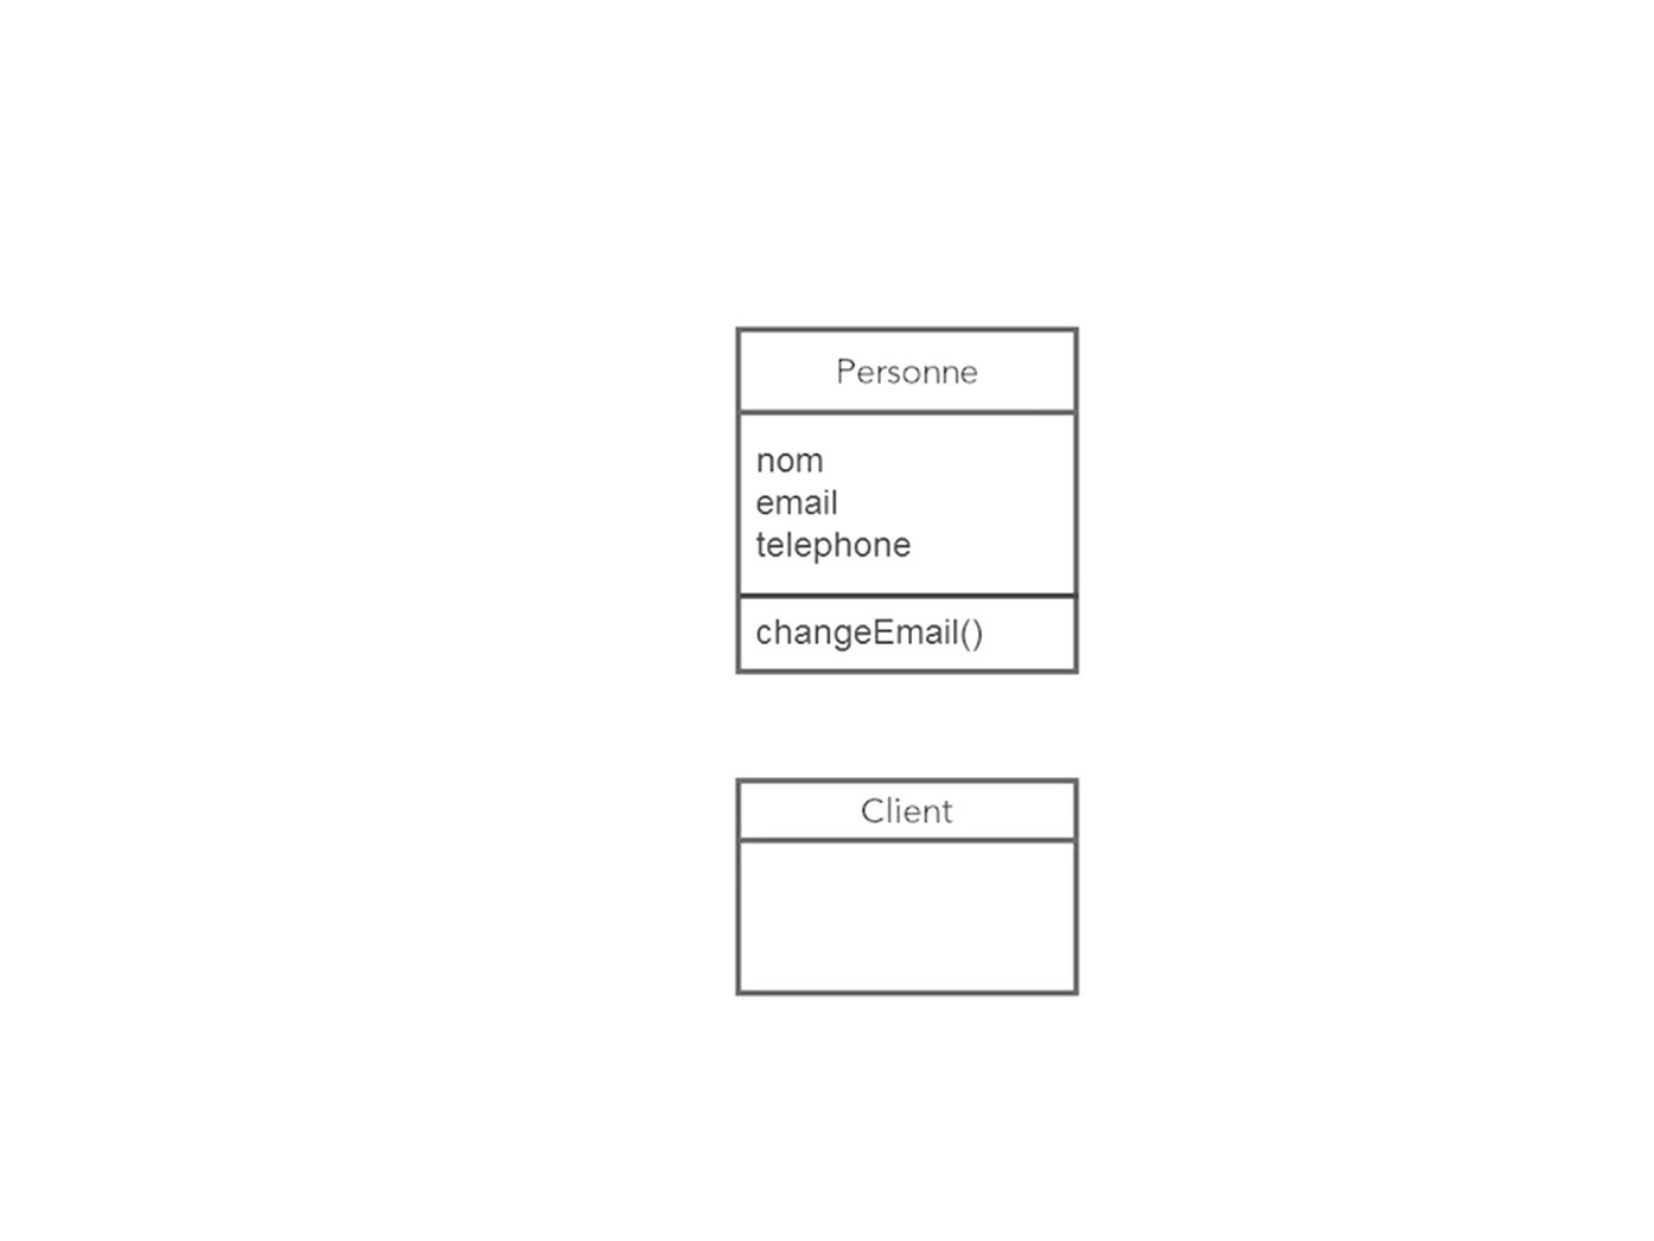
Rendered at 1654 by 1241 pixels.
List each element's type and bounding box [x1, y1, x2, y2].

picture [307, 290, 1346, 1109]
